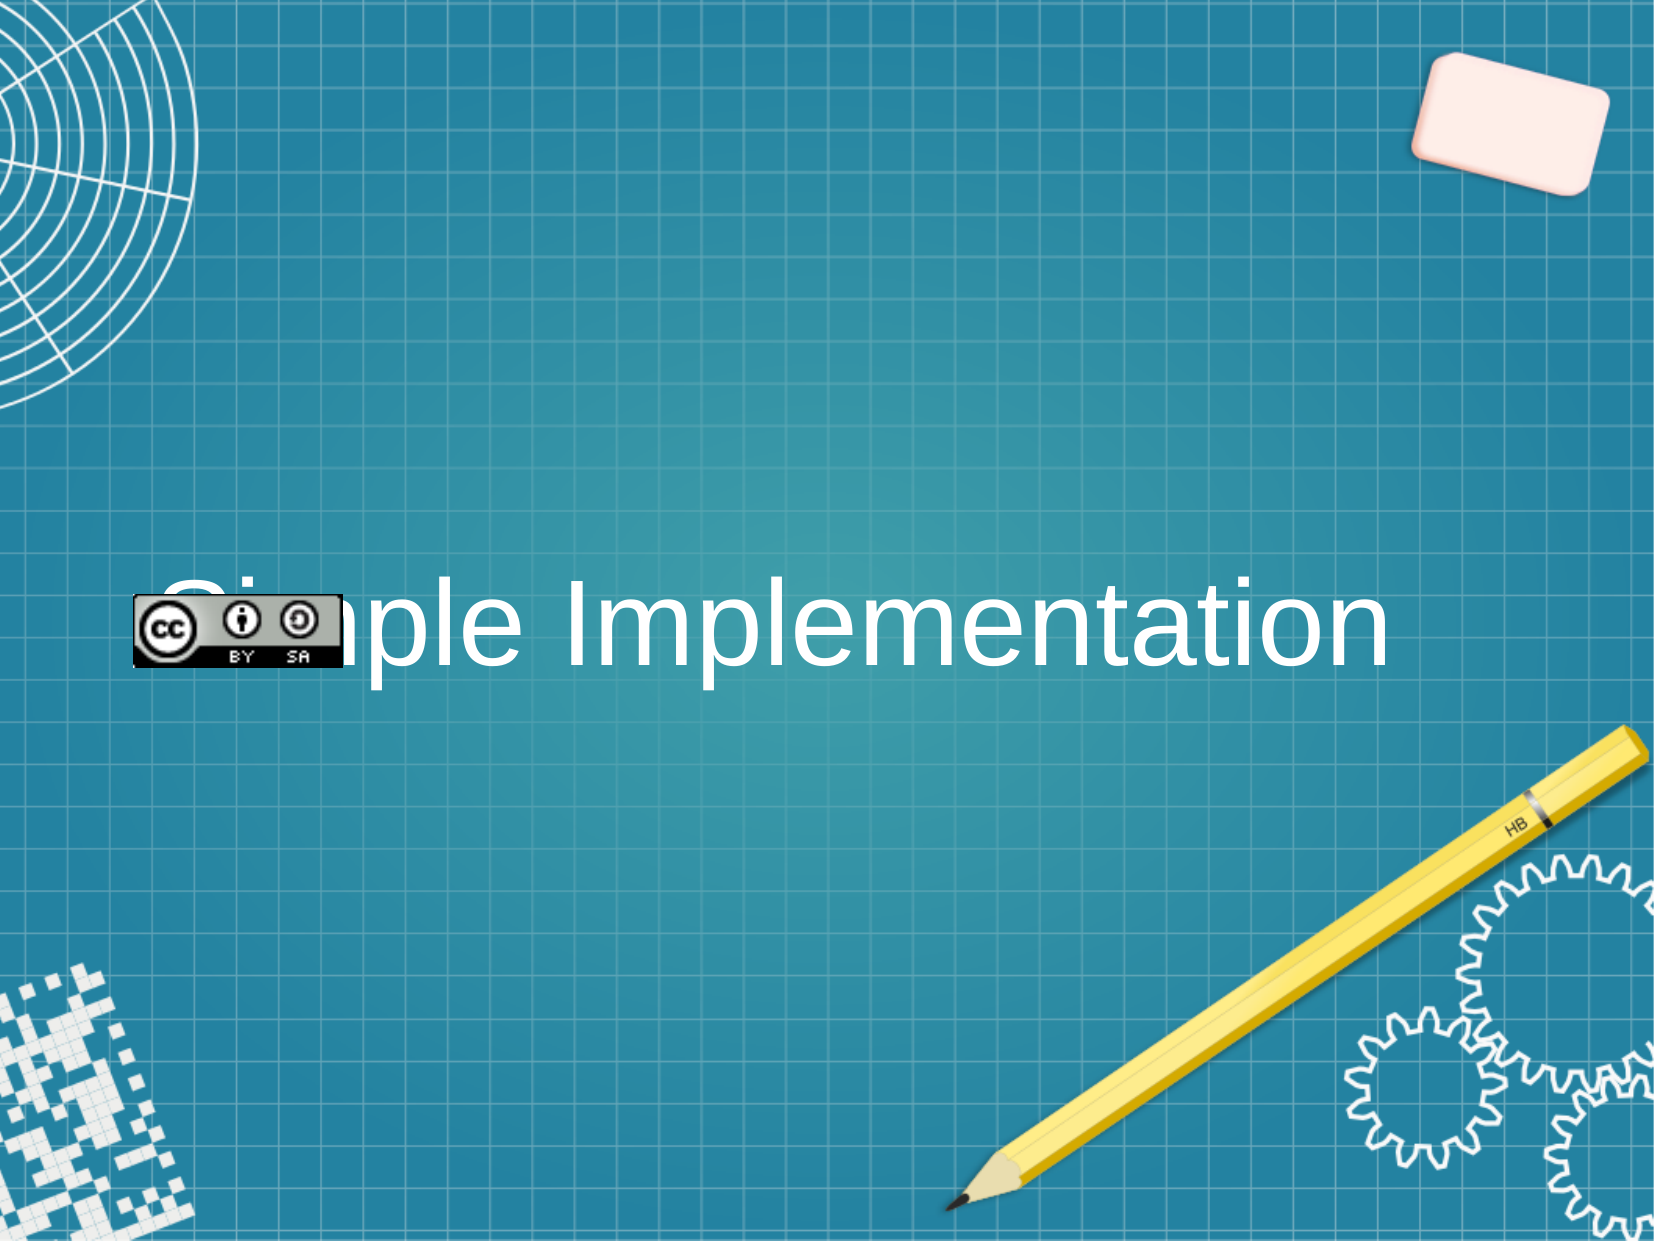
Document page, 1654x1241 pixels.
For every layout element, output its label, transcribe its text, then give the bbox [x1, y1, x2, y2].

picture [133, 594, 343, 668]
title Simple Implementation [0, 451, 1571, 796]
picture [0, 0, 1654, 1241]
